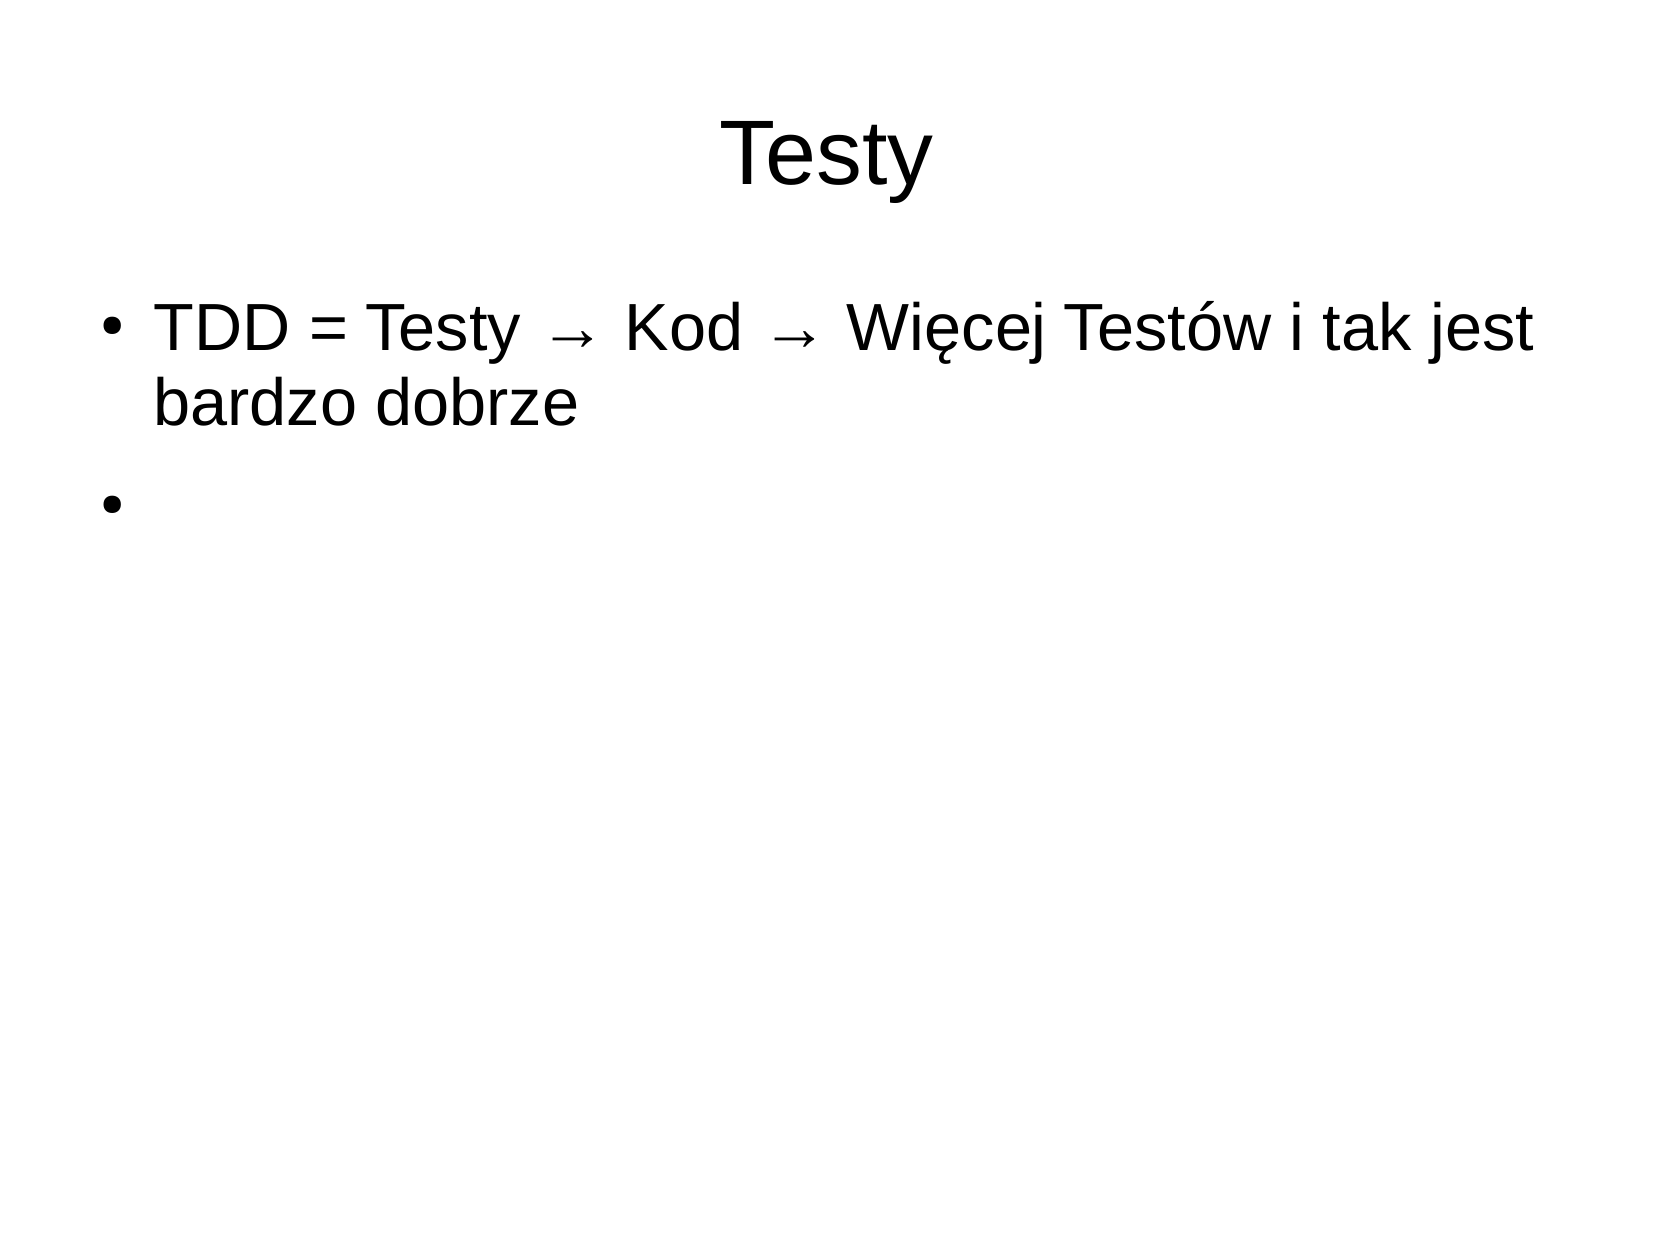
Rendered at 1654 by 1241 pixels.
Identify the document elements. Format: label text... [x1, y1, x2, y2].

title Testy [82, 49, 1571, 257]
list TDD = Testy → Kod → Więcej Testów i tak jest bardzo dobrze [82, 290, 1571, 1010]
